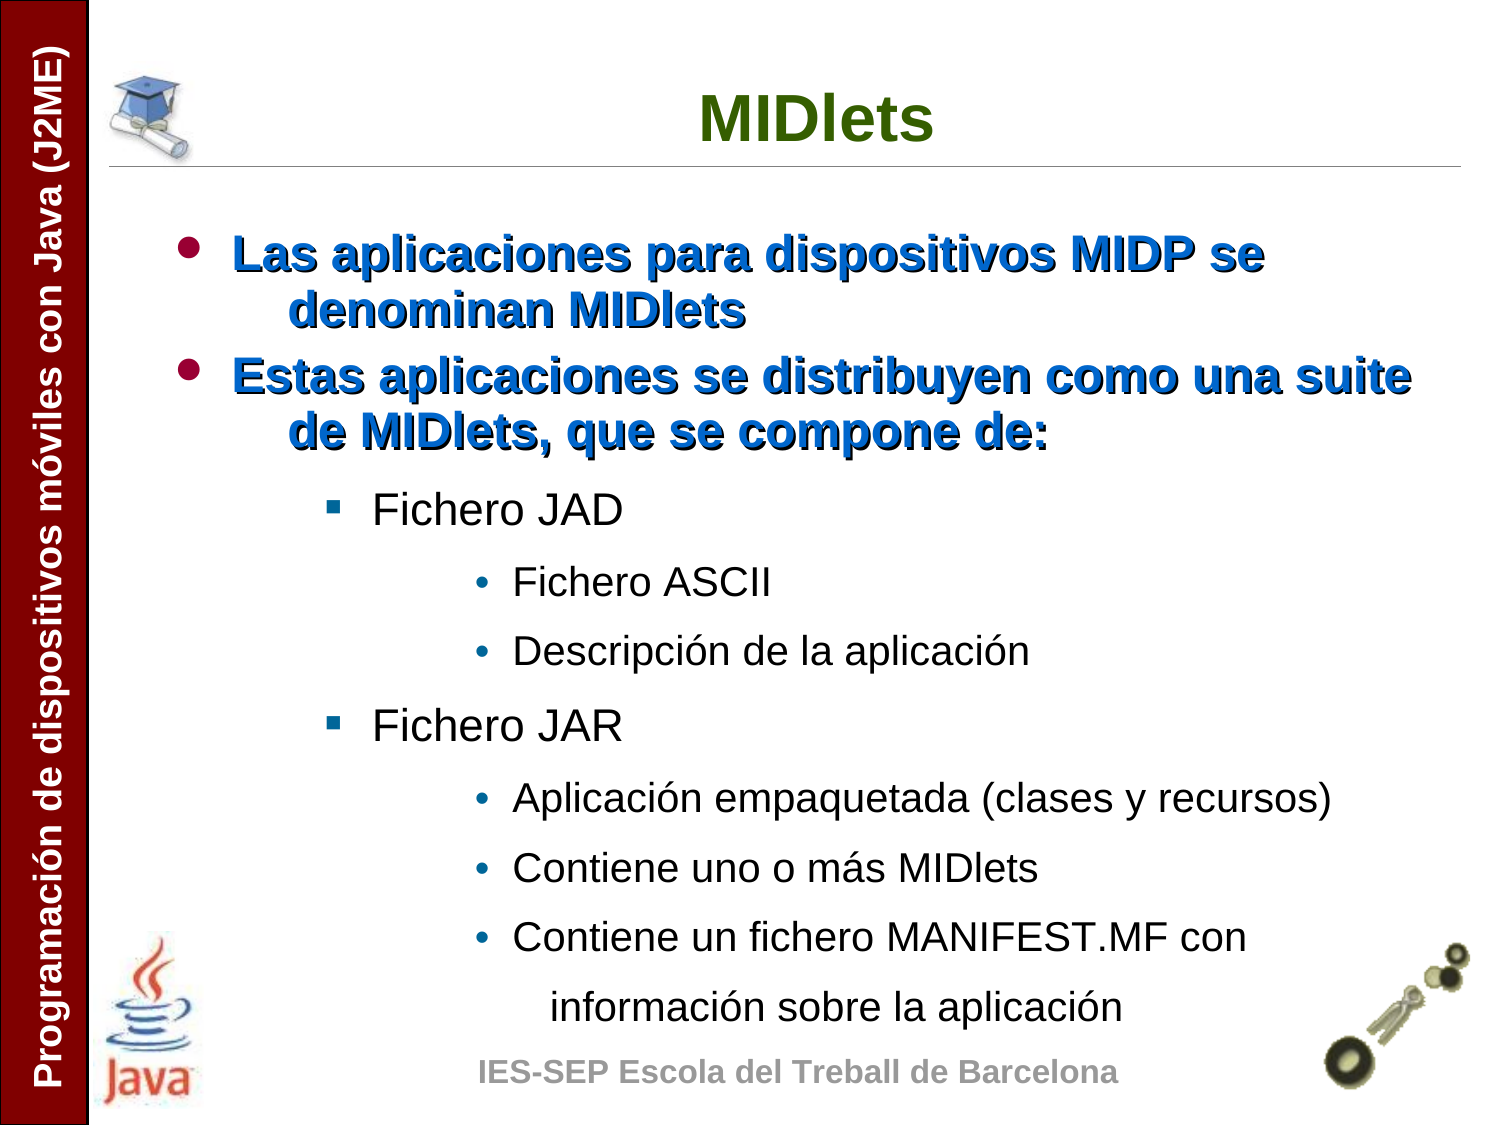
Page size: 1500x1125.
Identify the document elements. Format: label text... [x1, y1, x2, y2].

picture [93, 931, 204, 1109]
picture [1322, 939, 1471, 1094]
picture [93, 61, 206, 174]
title MIDlets [211, 75, 1424, 163]
list Las aplicaciones para dispositivos MIDP se denominan MIDlets Estas aplicaciones se distribuyen como una suite de MIDlets, que se compone de: Fichero JAD Fichero ASCII Descripción de la aplicación Fichero JAR Aplicación empaquetada (clases y recursos) Contiene uno o más MIDlets Contiene un fichero MANIFEST.MF con información sobre la aplicación [174, 224, 1451, 1031]
